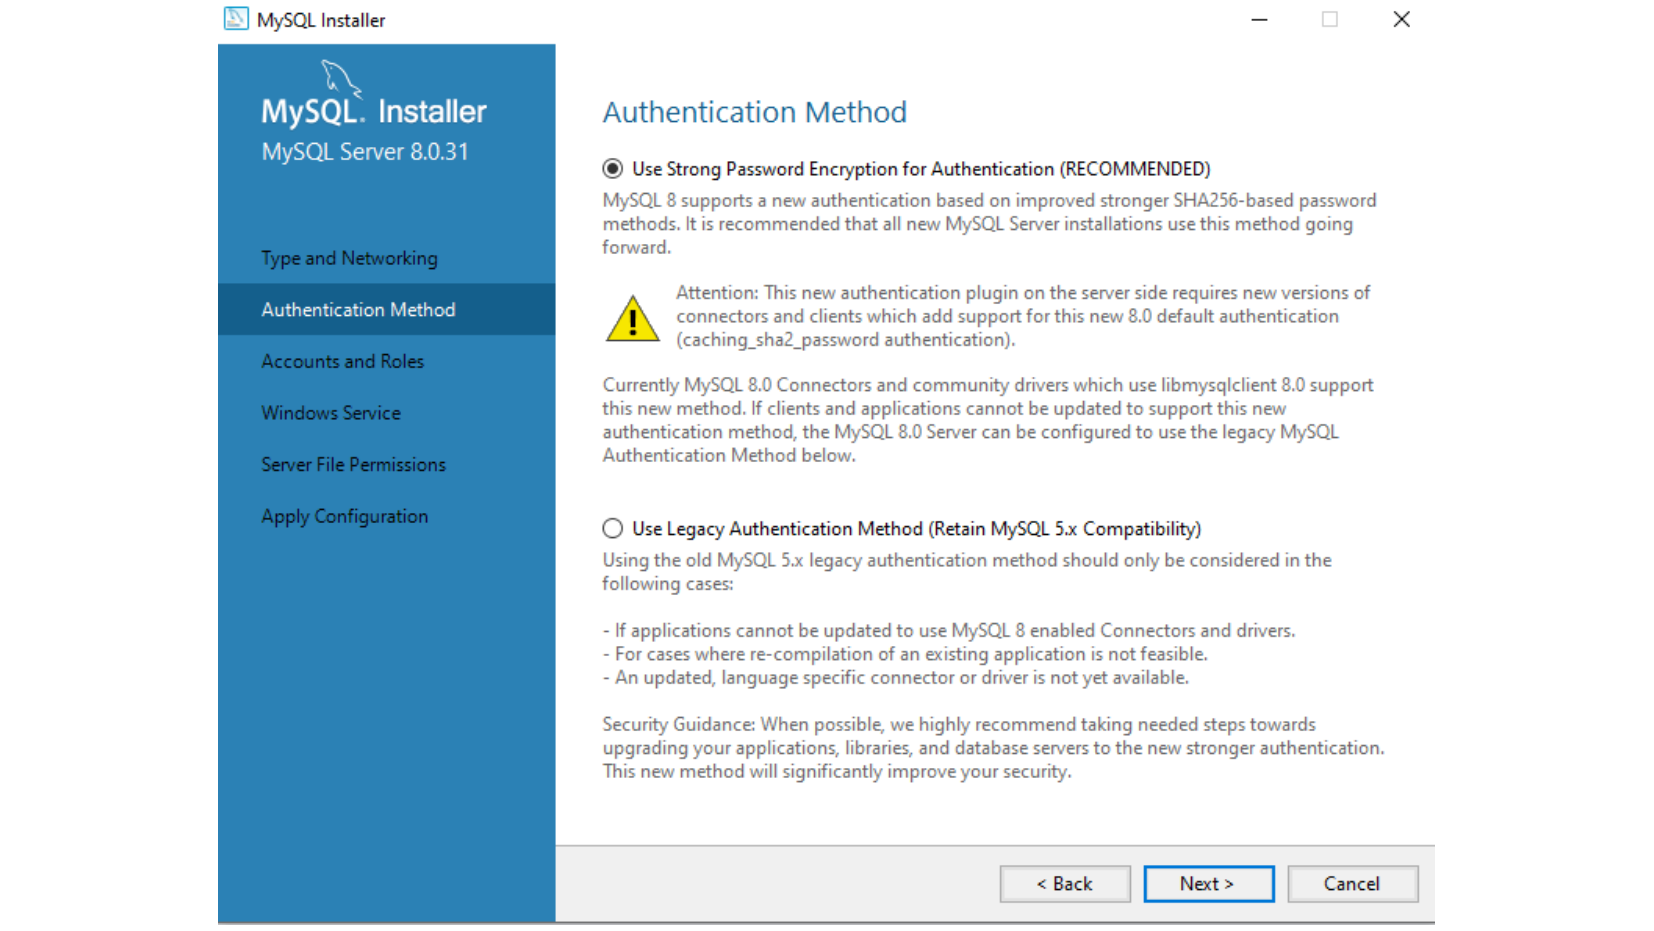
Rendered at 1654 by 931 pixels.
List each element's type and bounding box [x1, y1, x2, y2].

picture [218, 0, 1435, 925]
